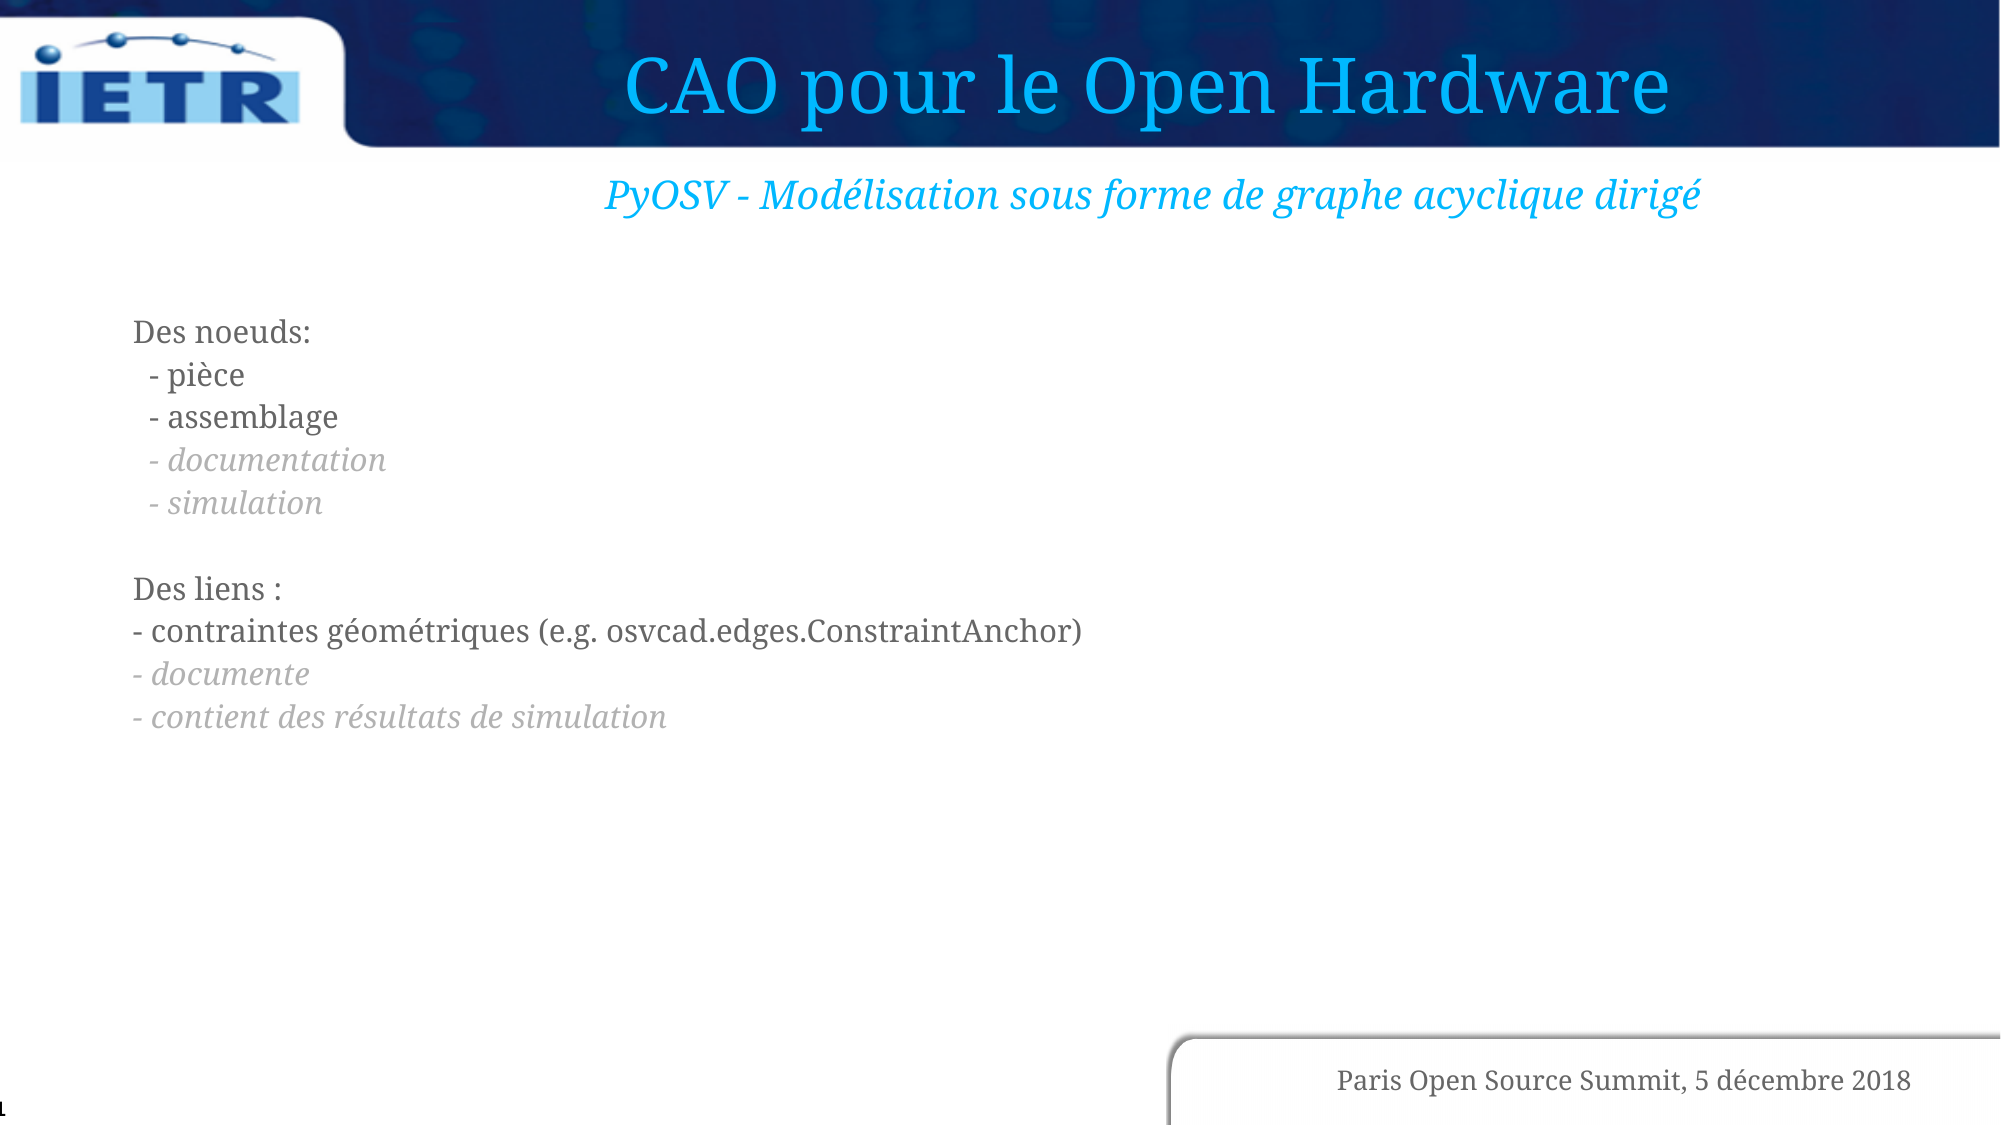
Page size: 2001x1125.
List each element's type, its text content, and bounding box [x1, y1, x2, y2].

text_box CAO pour le Open Hardware [608, 23, 1652, 143]
text_box PyOSV - Modélisation sous forme de graphe acyclique dirigé [590, 159, 1586, 253]
picture [1166, 1024, 2001, 1125]
picture [0, 0, 2000, 165]
text_box Paris Open Source Summit, 5 décembre 2018 [1322, 1054, 1982, 1106]
text_box Des noeuds: - pièce - assemblage - documentation - simulation Des liens : - contraintes géométriques (e.g. osvcad.edges.ConstraintAnchor) - documente - contient des résultats de simulation [118, 259, 1867, 969]
